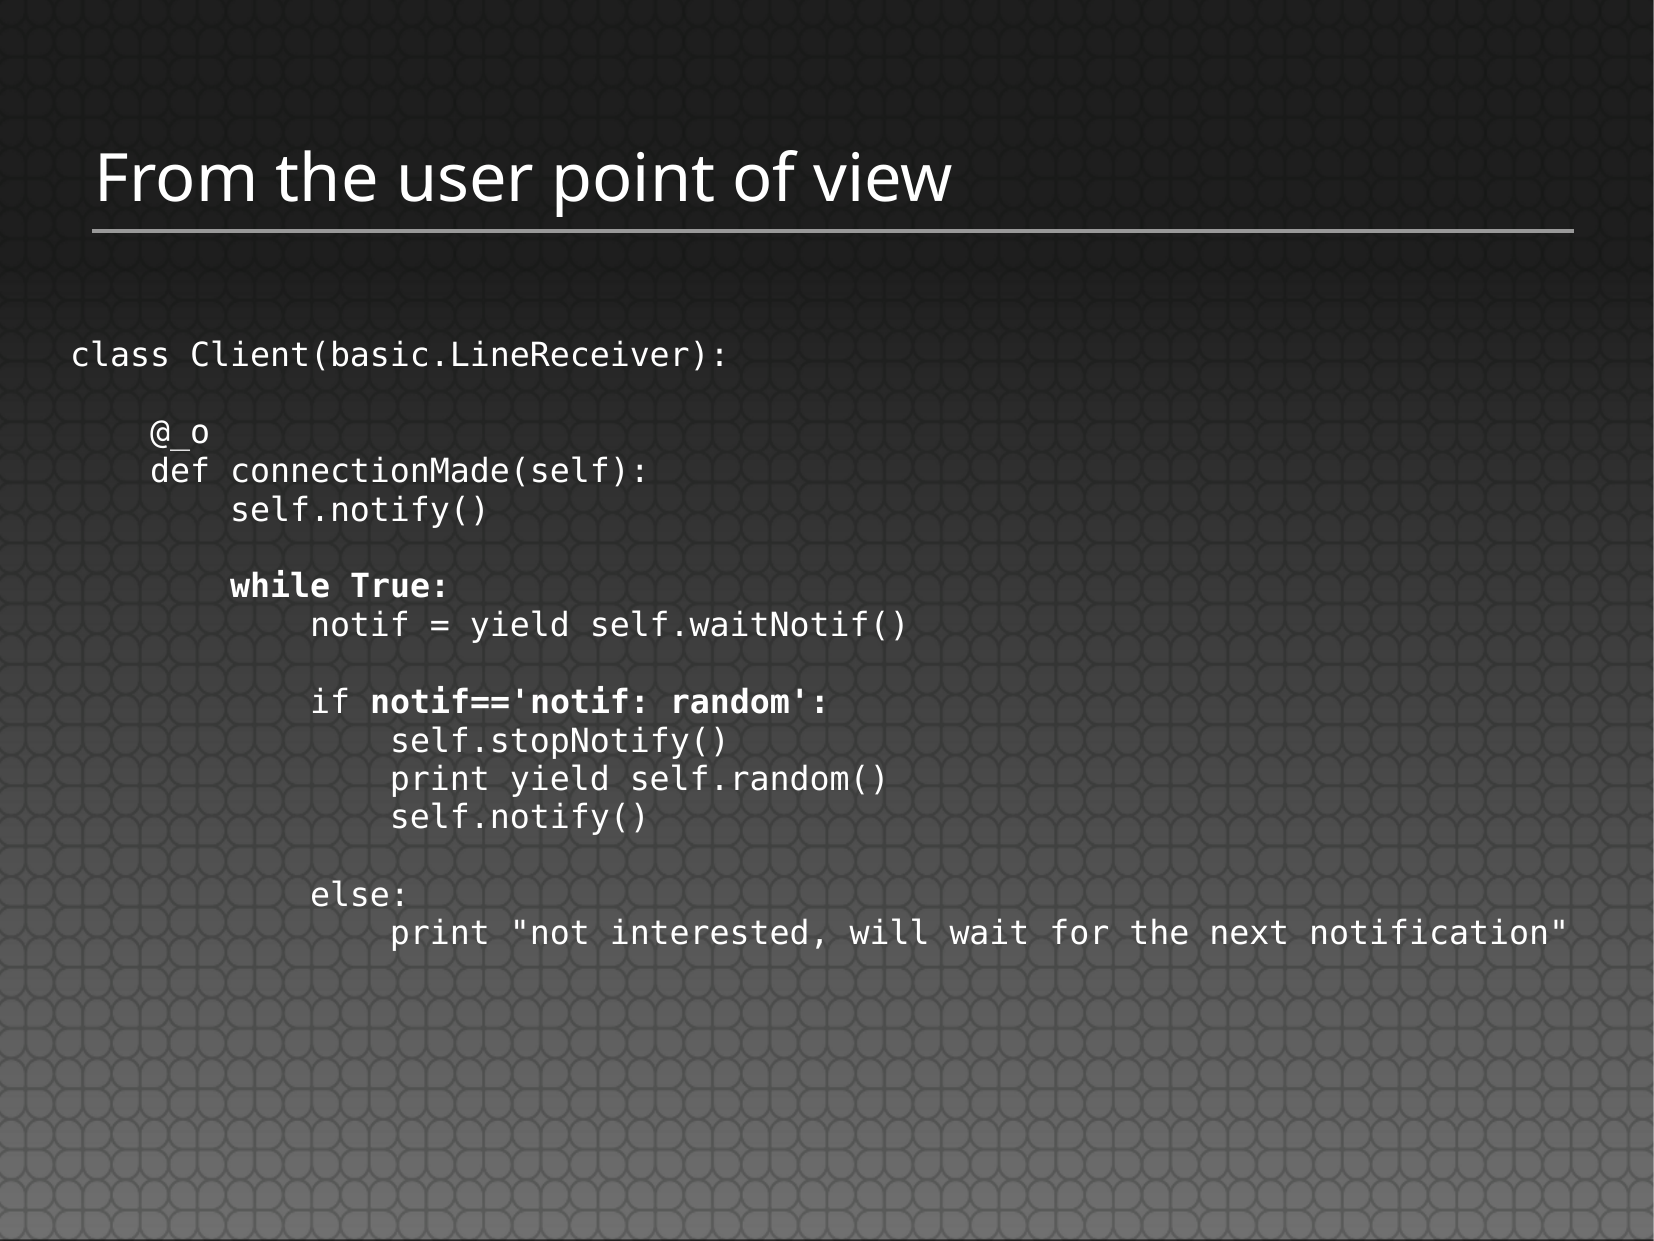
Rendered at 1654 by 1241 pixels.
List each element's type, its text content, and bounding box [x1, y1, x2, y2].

picture [0, 0, 1654, 1241]
title From the user point of view [94, 100, 1426, 242]
title class Client(basic.LineReceiver): @_o def connectionMade(self): self.notify() while True: notif = yield self.waitNotif() if notif=='notif: random': self.stopNotify() print yield self.random() self.notify() else: print "not interested, will wait for the next notification" [70, 242, 1592, 1008]
